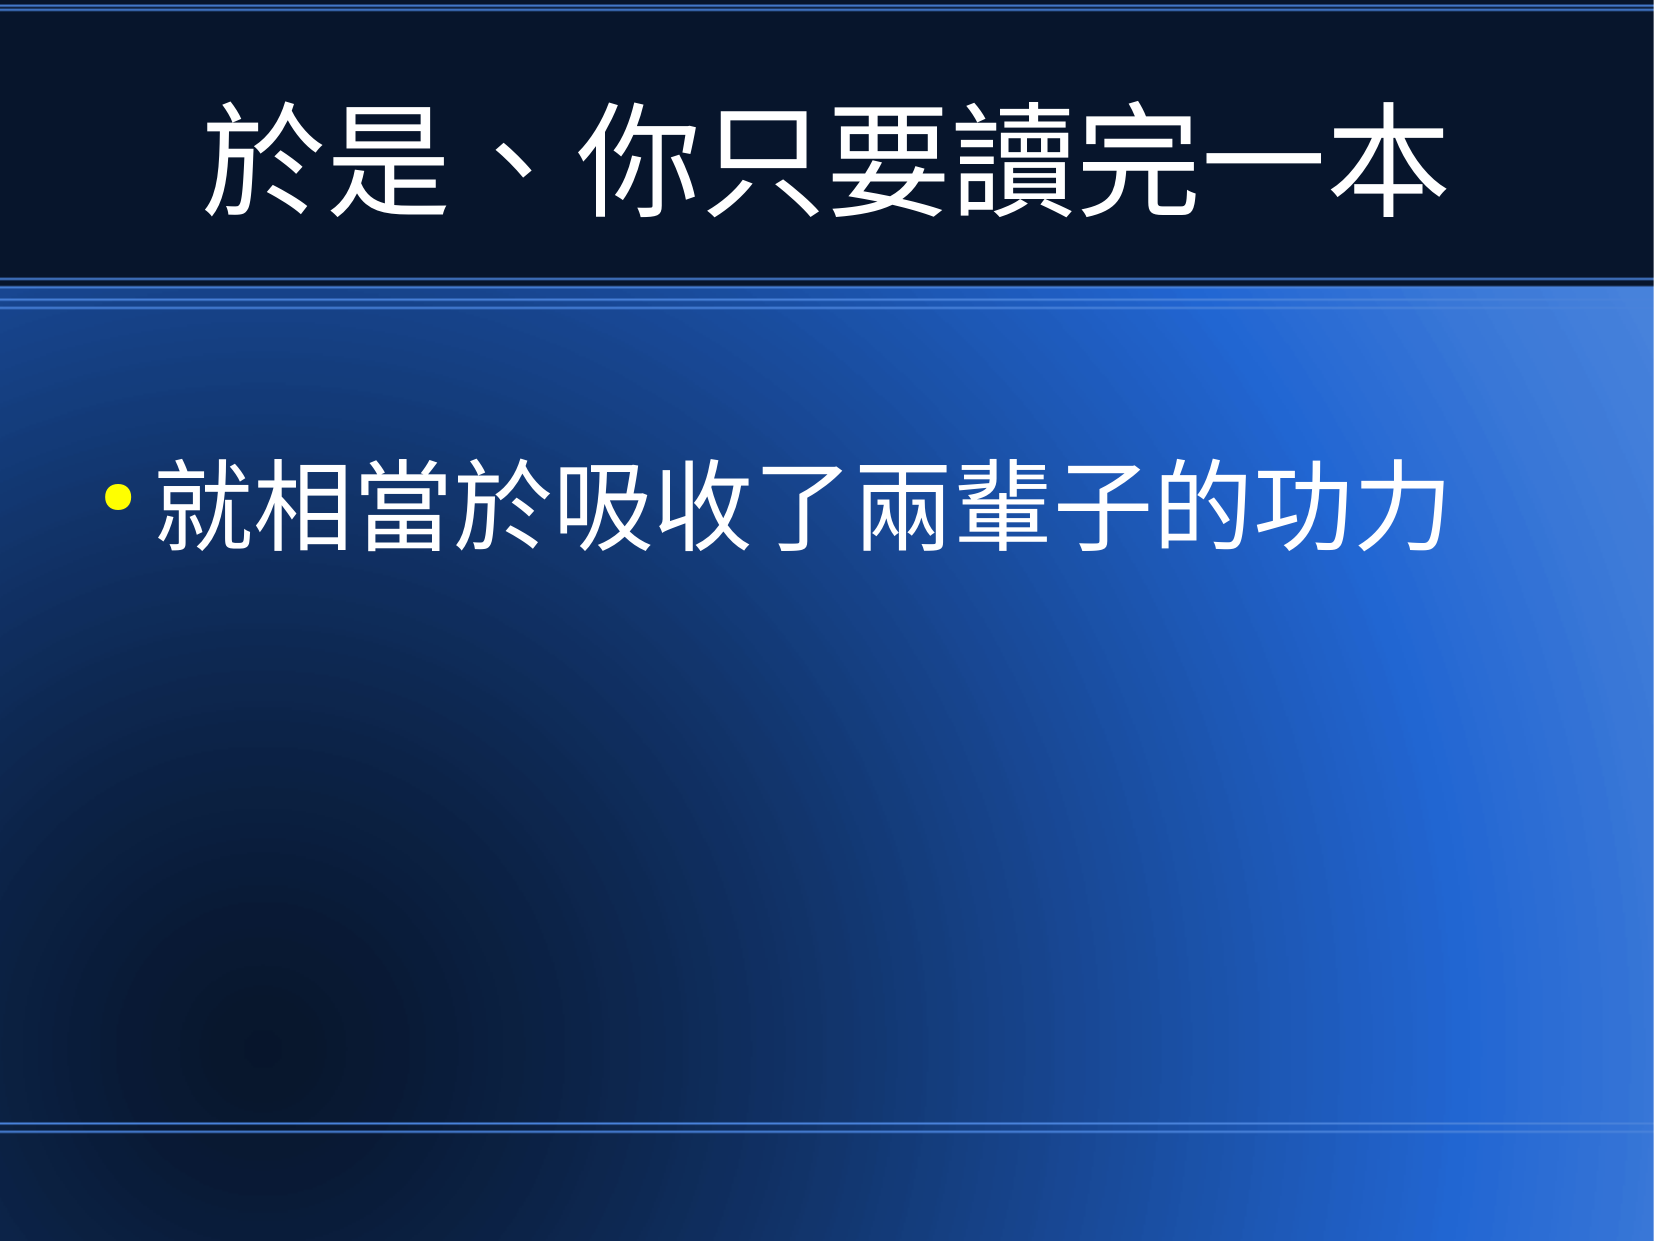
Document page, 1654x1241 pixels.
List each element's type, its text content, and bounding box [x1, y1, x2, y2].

title 於是、你只要讀完一本 [82, 49, 1571, 257]
picture [0, 0, 1654, 1241]
list 就相當於吸收了兩輩子的功力 [82, 355, 1571, 1241]
